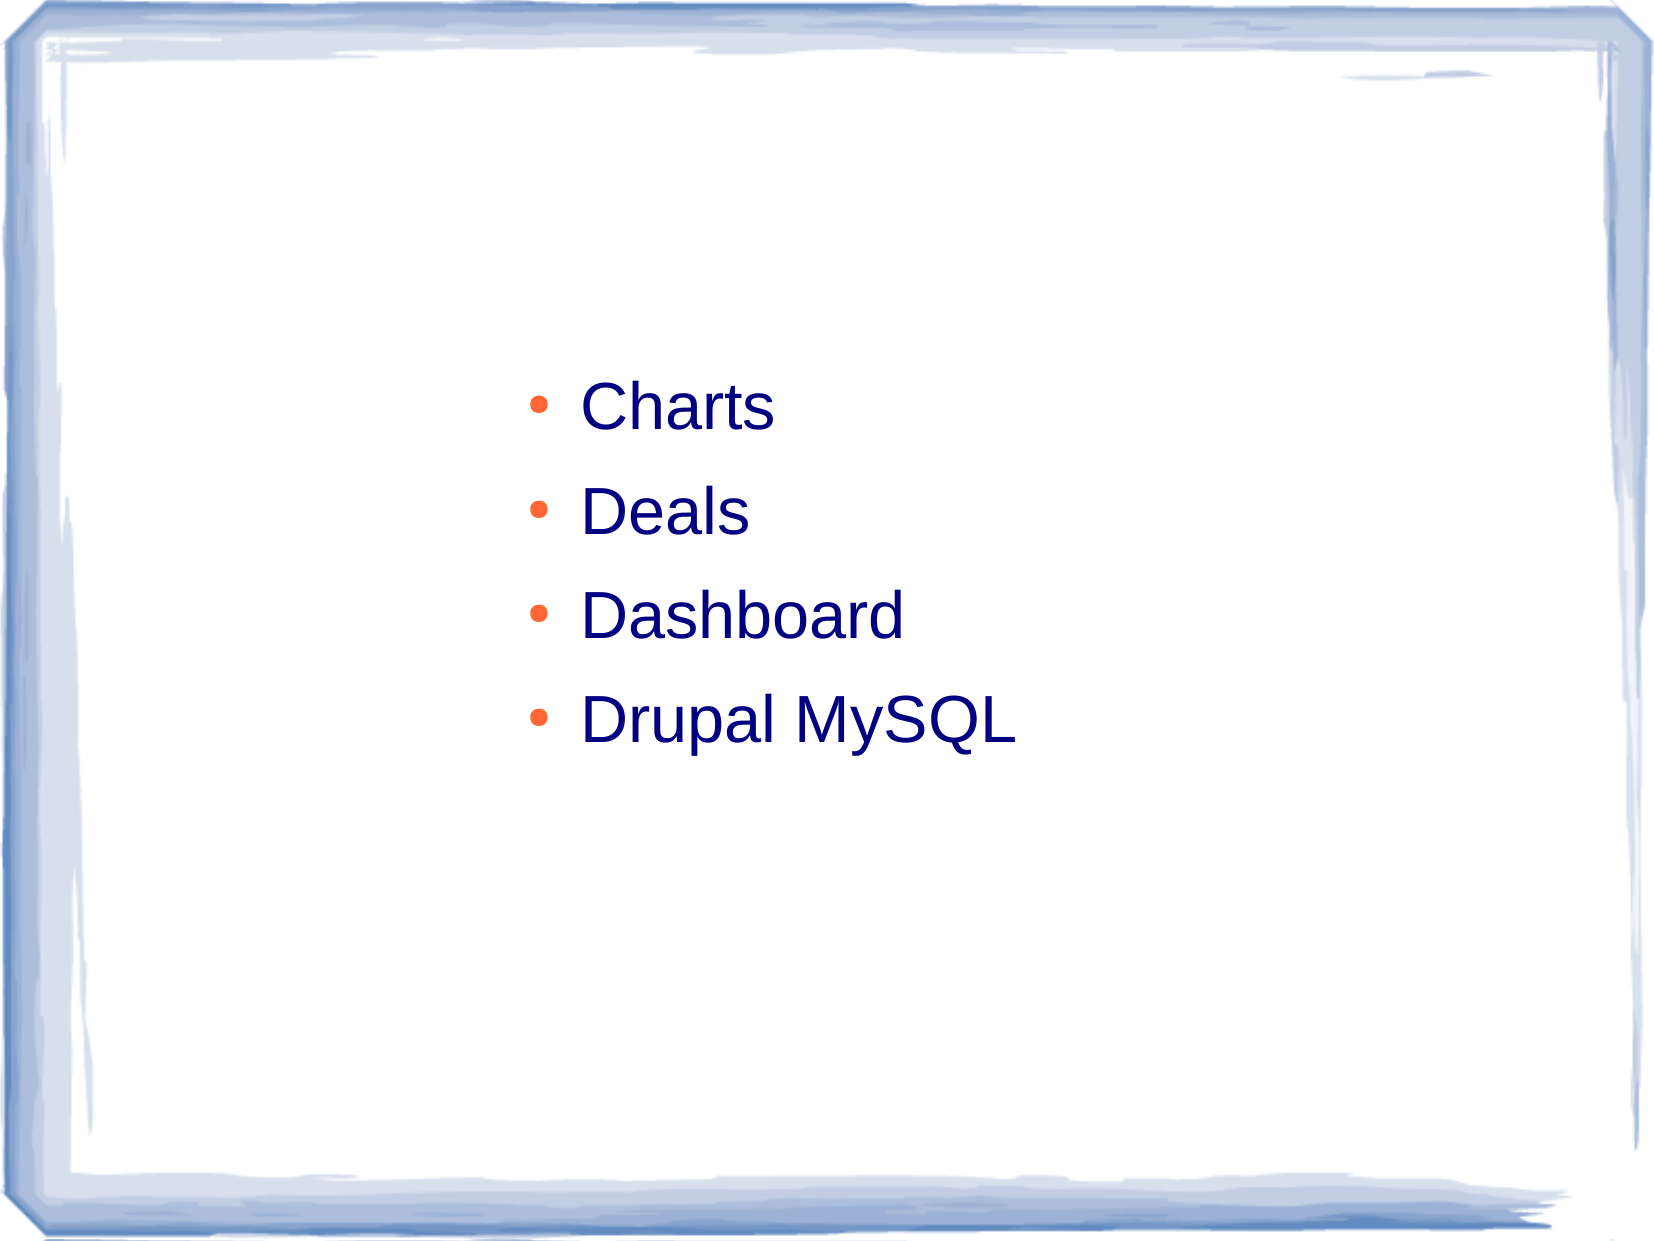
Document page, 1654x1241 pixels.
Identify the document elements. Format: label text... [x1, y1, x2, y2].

picture [0, 0, 1654, 1241]
list Charts Deals Dashboard Drupal MySQL [509, 369, 1145, 871]
